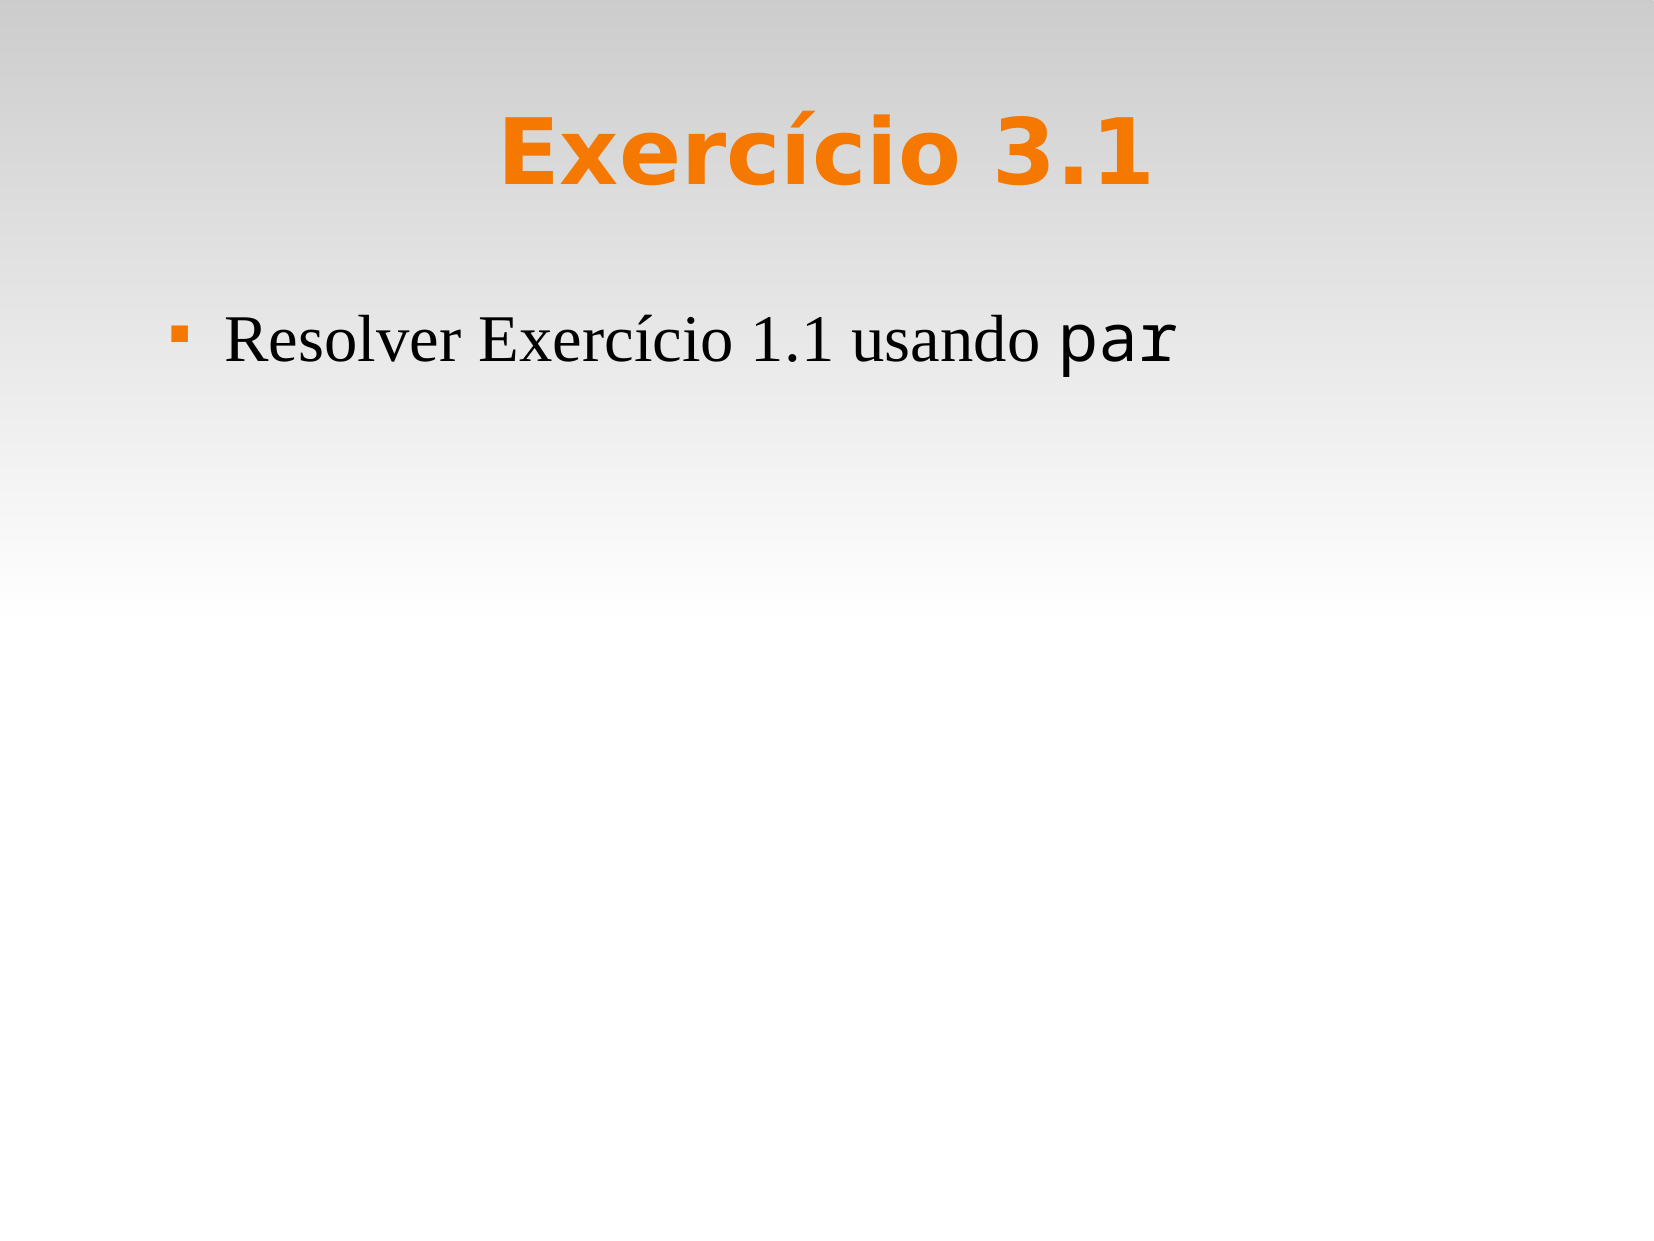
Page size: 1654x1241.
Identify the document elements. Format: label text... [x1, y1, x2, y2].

title Exercício 3.1 [82, 49, 1571, 257]
list Resolver Exercício 1.1 usando par [82, 290, 1571, 1109]
